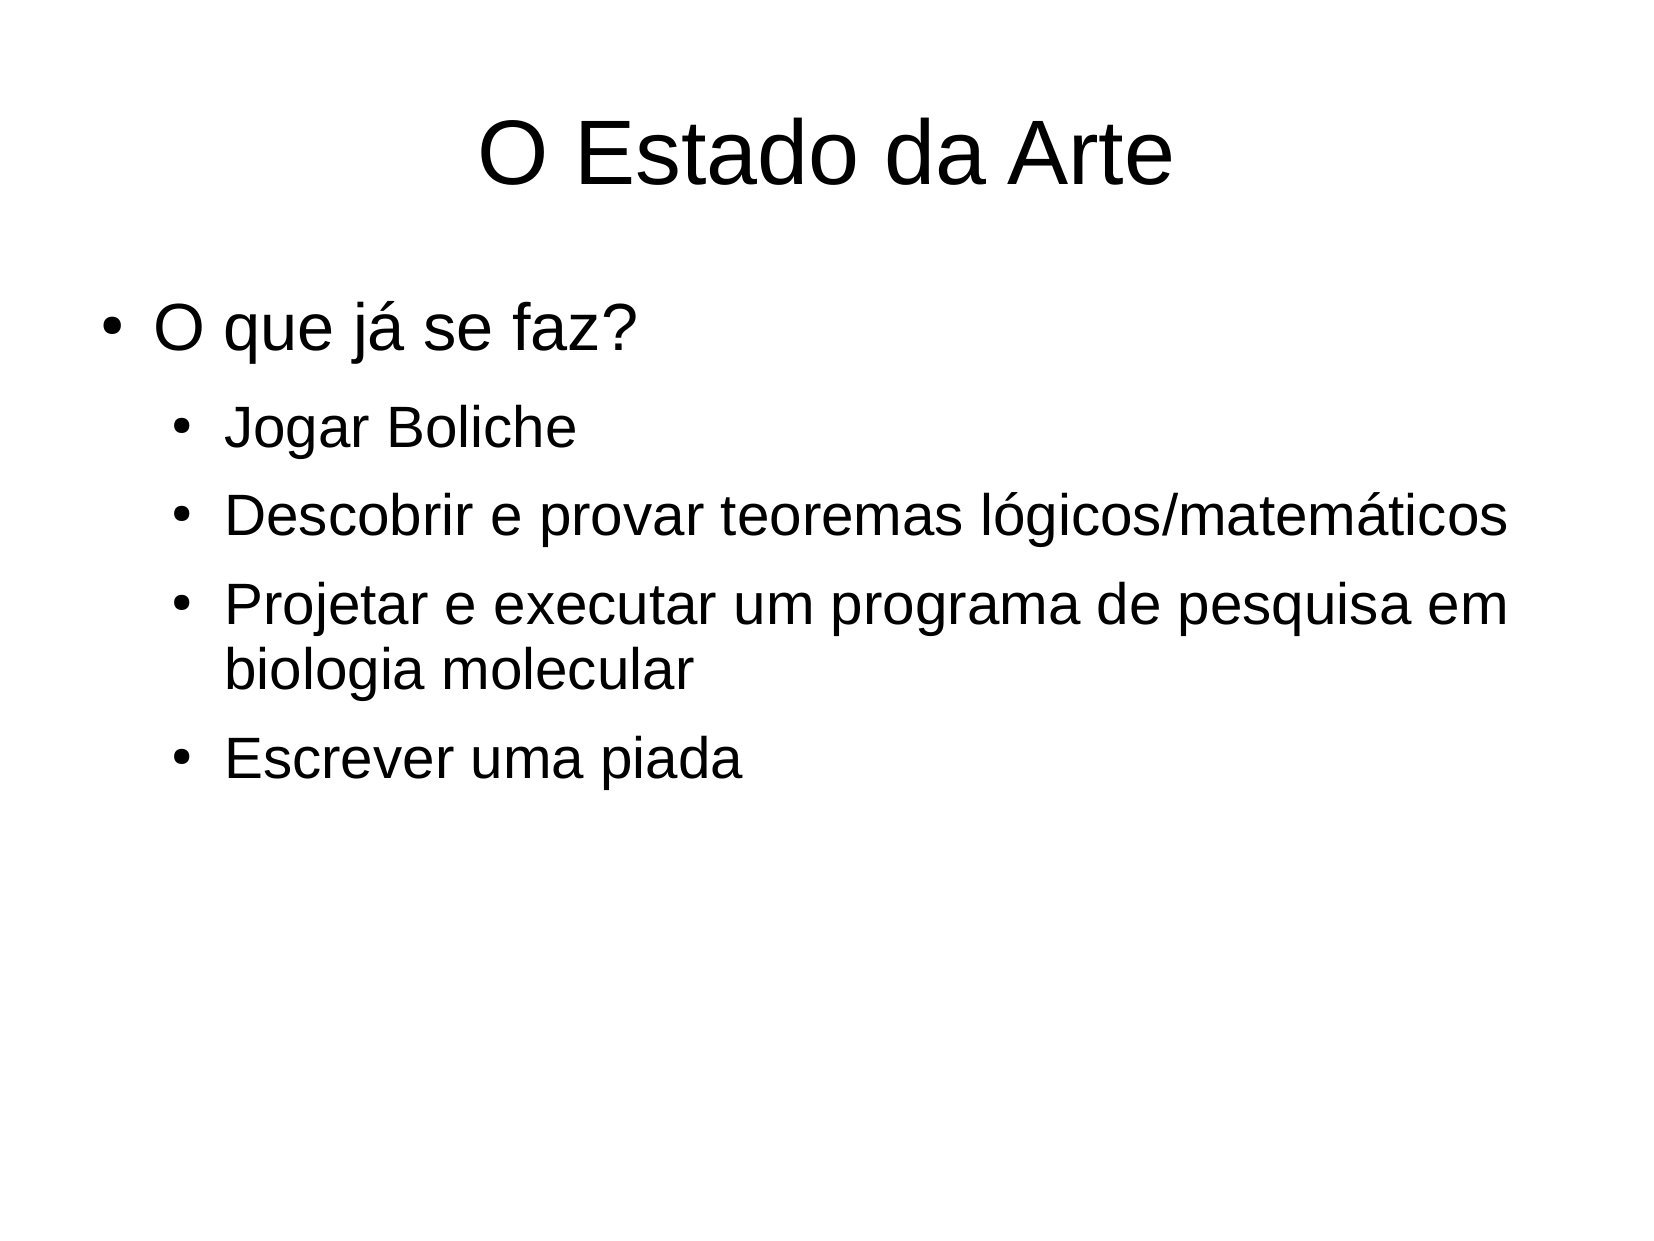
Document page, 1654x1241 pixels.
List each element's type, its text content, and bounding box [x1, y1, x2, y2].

list O que já se faz? Jogar Boliche Descobrir e provar teoremas lógicos/matemáticos Projetar e executar um programa de pesquisa em biologia molecular Escrever uma piada [82, 290, 1571, 1109]
title O Estado da Arte [82, 49, 1571, 257]
